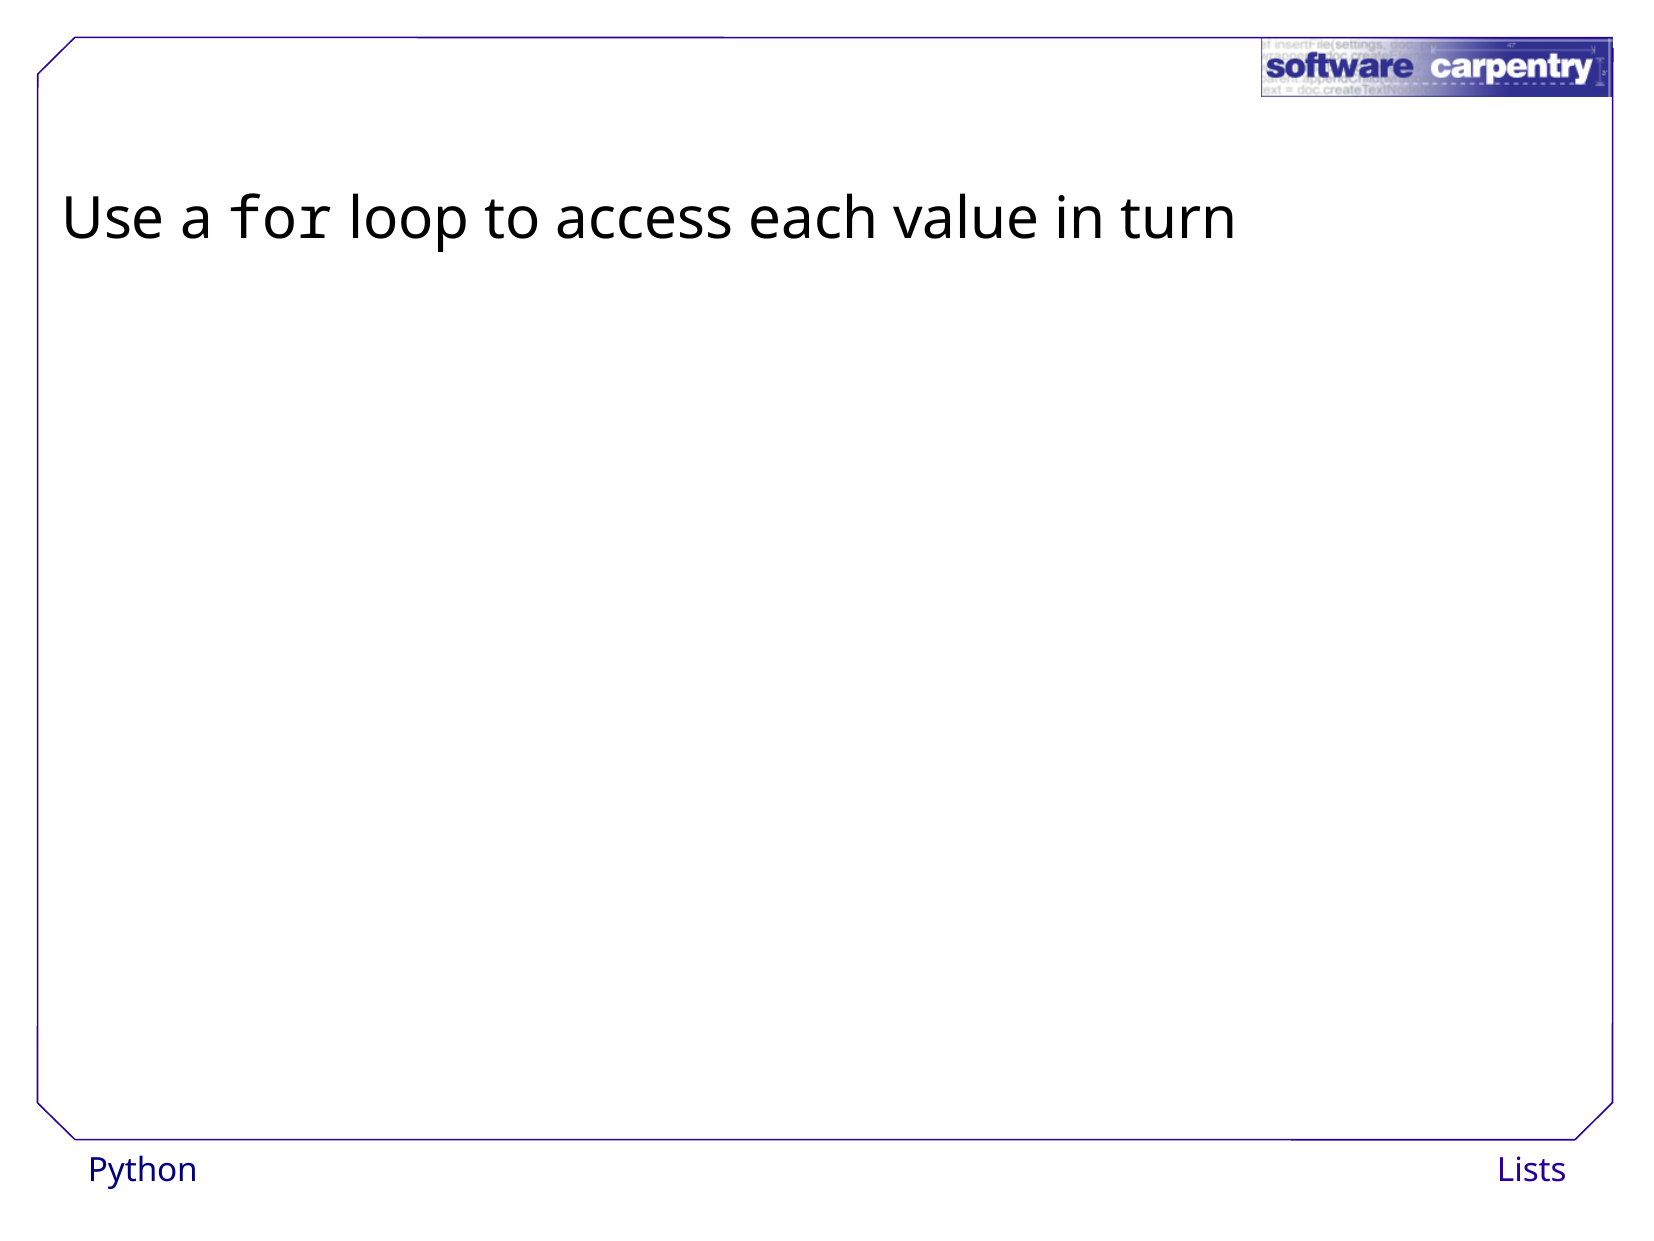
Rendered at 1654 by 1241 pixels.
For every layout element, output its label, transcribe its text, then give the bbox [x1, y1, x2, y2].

text_box Use a for loop to access each value in turn [46, 138, 1404, 259]
picture [1261, 39, 1613, 97]
